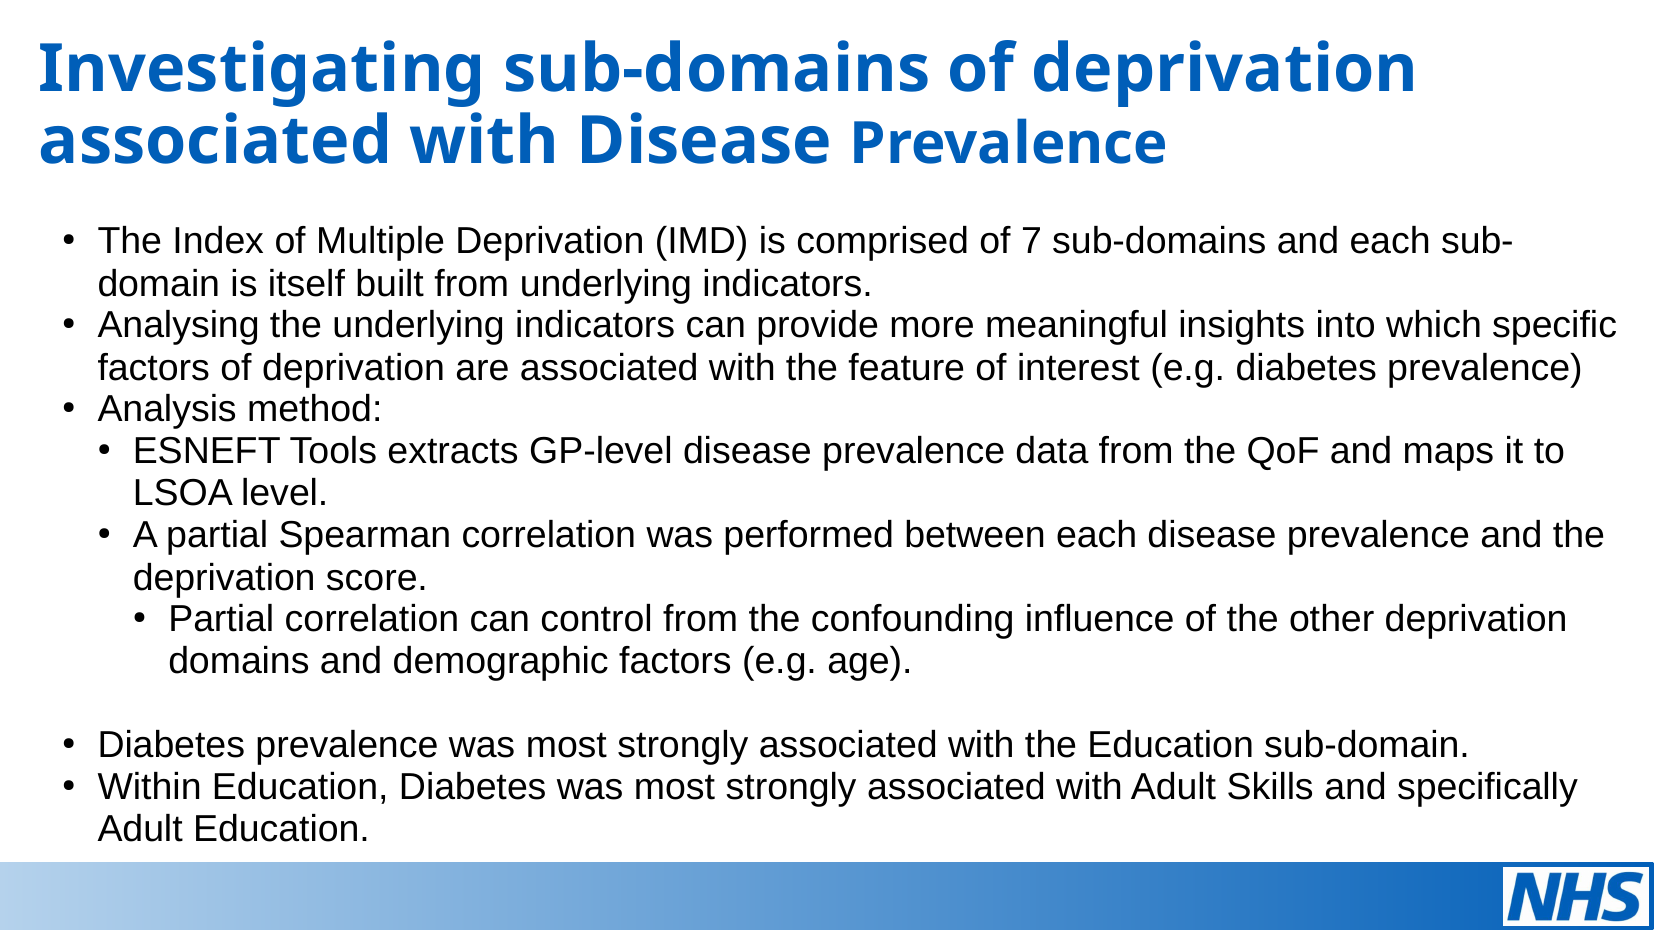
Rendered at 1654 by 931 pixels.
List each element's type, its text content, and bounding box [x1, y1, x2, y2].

text_box [0, 862, 1654, 930]
text_box The Index of Multiple Deprivation (IMD) is comprised of 7 sub-domains and each sub-domain is itself built from underlying indicators. Analysing the underlying indicators can provide more meaningful insights into which specific factors of deprivation are associated with the feature of interest (e.g. diabetes prevalence) Analysis method: ESNEFT Tools extracts GP-level disease prevalence data from the QoF and maps it to LSOA level. A partial Spearman correlation was performed between each disease prevalence and the deprivation score. Partial correlation can control from the confounding influence of the other deprivation domains and demographic factors (e.g. age). Diabetes prevalence was most strongly associated with the Education sub-domain. Within Education, Diabetes was most strongly associated with Adult Skills and specifically Adult Education. [47, 212, 1642, 858]
picture [1503, 867, 1649, 926]
text_box Investigating sub-domains of deprivation associated with Disease Prevalence [23, 15, 1654, 196]
